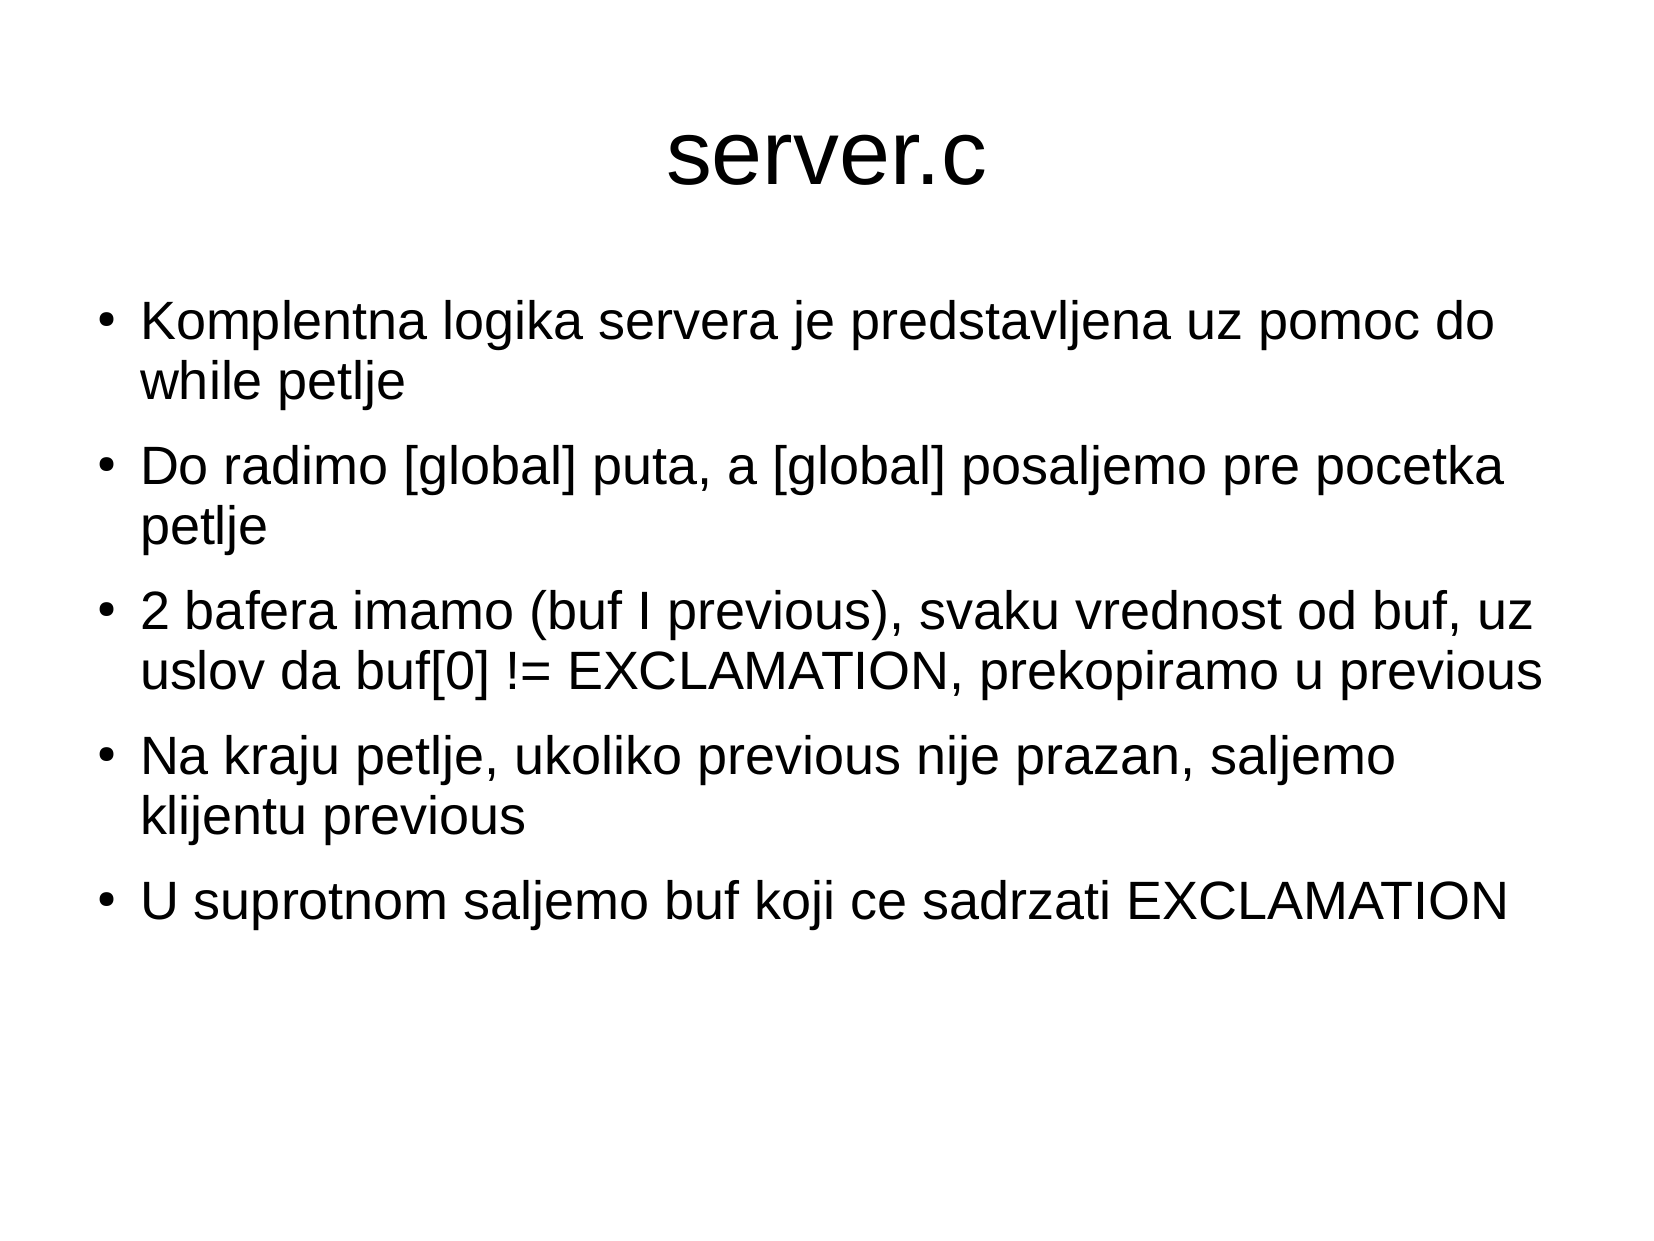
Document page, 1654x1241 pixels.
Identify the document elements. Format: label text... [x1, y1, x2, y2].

list Komplentna logika servera je predstavljena uz pomoc do while petlje Do radimo [global] puta, a [global] posaljemo pre pocetka petlje 2 bafera imamo (buf I previous), svaku vrednost od buf, uz uslov da buf[0] != EXCLAMATION, prekopiramo u previous Na kraju petlje, ukoliko previous nije prazan, saljemo klijentu previous U suprotnom saljemo buf koji ce sadrzati EXCLAMATION [82, 290, 1571, 1010]
title server.c [82, 49, 1571, 257]
